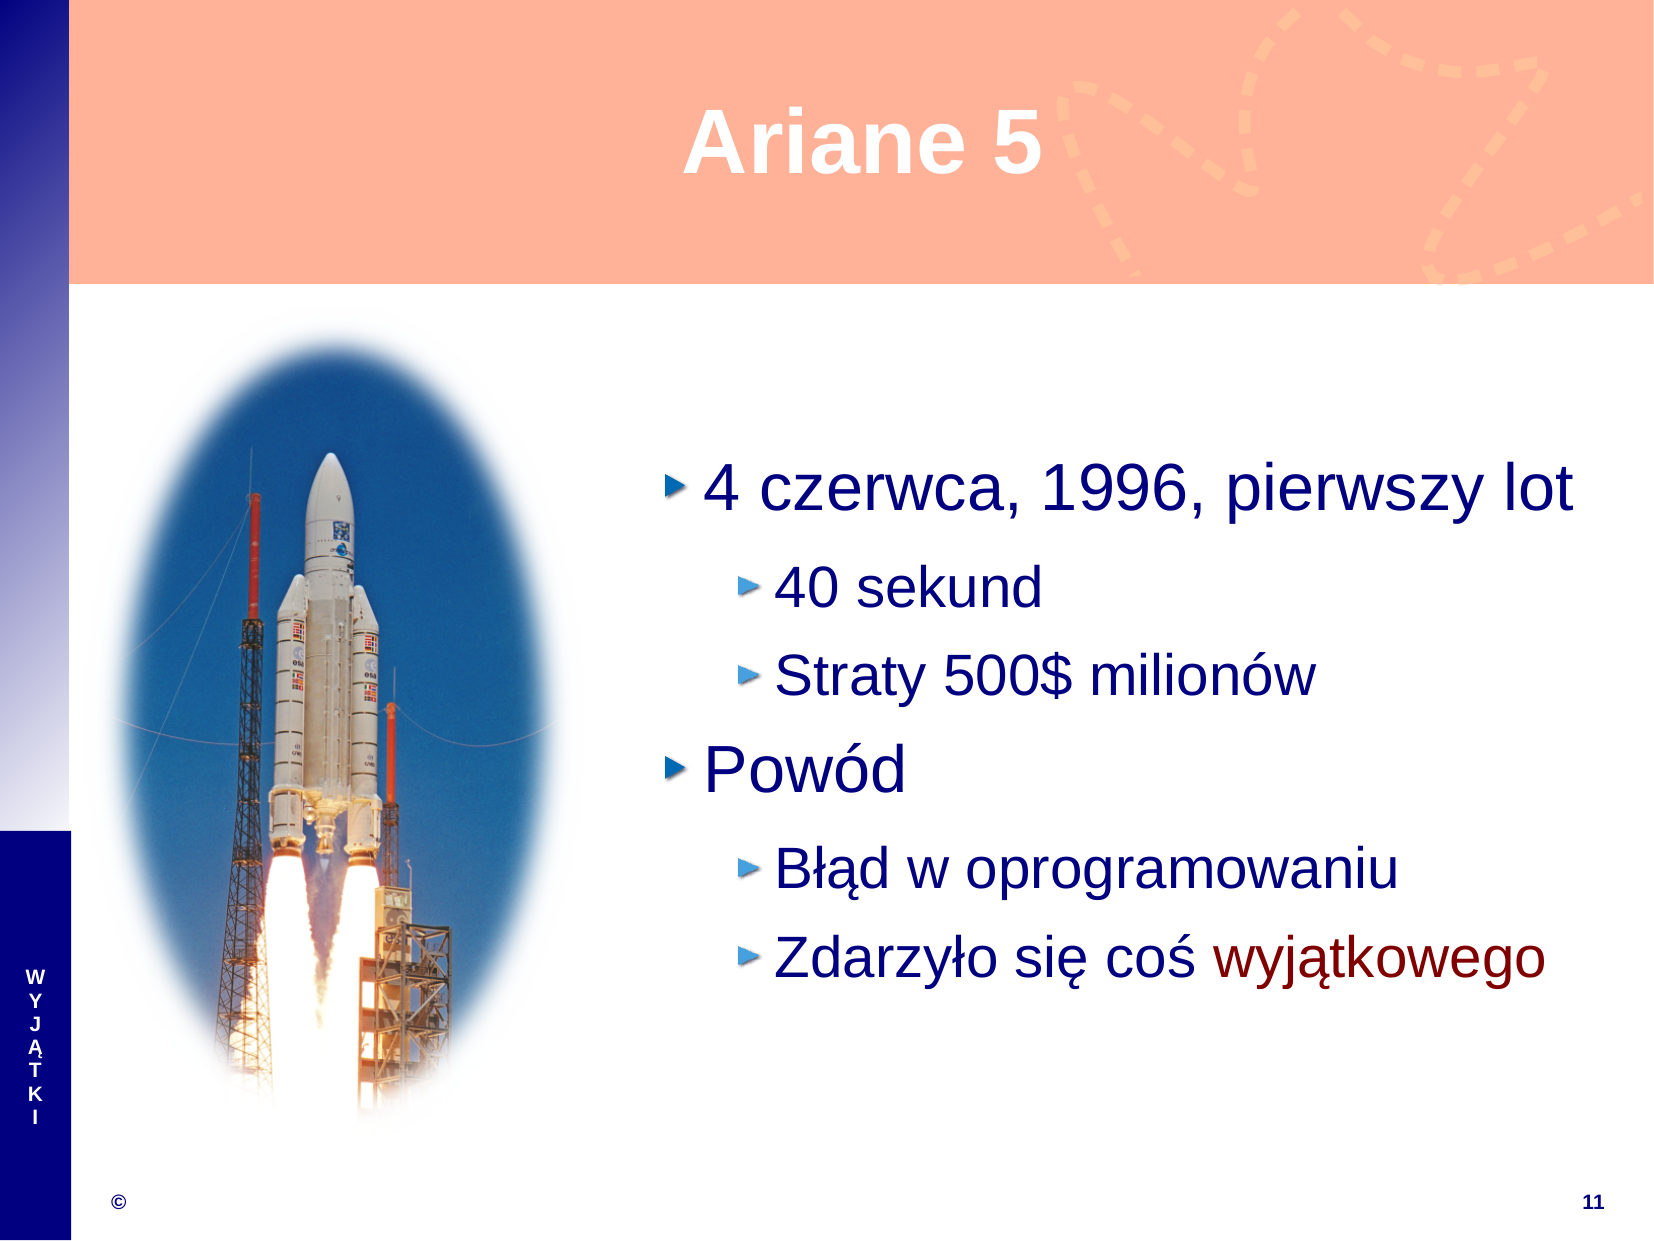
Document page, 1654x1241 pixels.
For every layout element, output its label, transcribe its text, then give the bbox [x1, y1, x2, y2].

title Ariane 5 [72, 37, 1654, 246]
picture [84, 307, 585, 1139]
text_box W Y J Ą T K I [0, 830, 71, 1241]
list 4 czerwca, 1996, pierwszy lot 40 sekund Straty 500$ milionów Powód Błąd w oprogramowaniu Zdarzyło się coś wyjątkowego [633, 449, 1576, 989]
